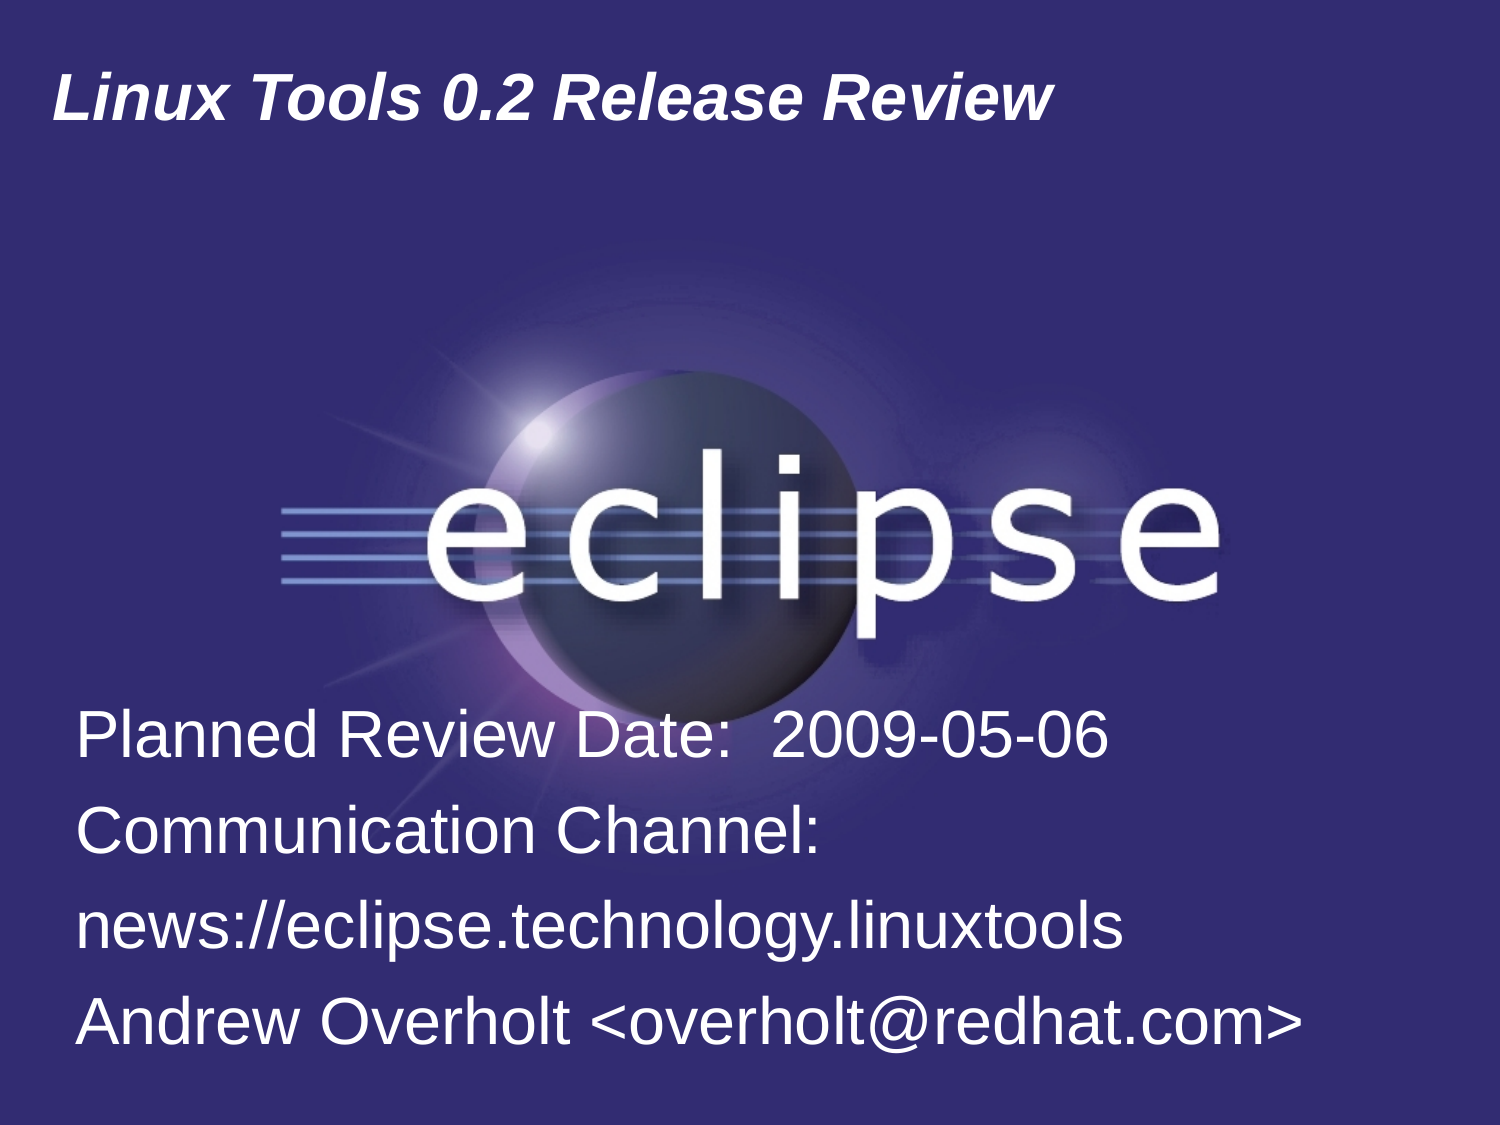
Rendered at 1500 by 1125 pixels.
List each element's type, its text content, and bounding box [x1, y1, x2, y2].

title Linux Tools 0.2 Release Review [37, 58, 1417, 316]
picture [0, 0, 1500, 1125]
subtitle Planned Review Date: 2009-05-06 Communication Channel: news://eclipse.technology.linuxtools Andrew Overholt <overholt@redhat.com> [75, 697, 1425, 1059]
